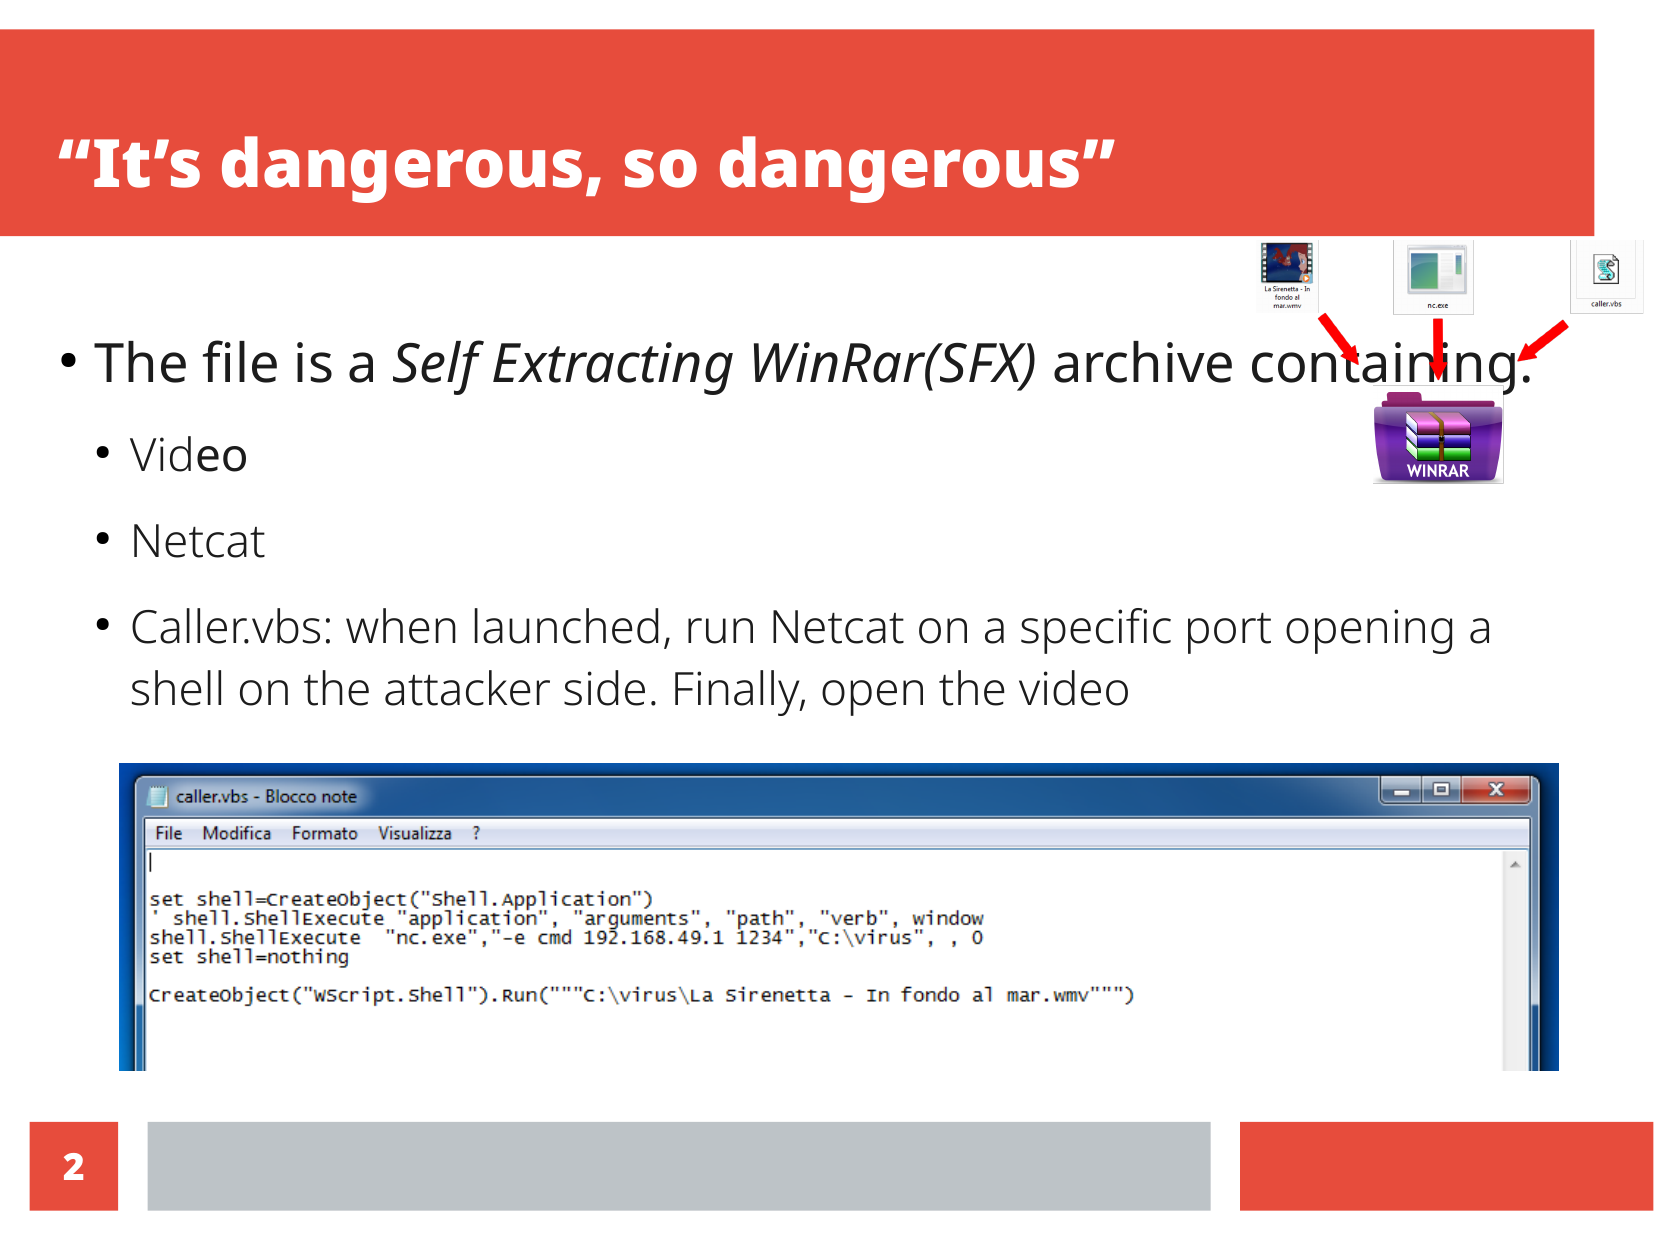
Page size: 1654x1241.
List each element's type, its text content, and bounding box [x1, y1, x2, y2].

list The file is a Self Extracting WinRar(SFX) archive containing: Video Netcat Caller.vbs: when launched, run Netcat on a specific port opening a shell on the attacker side. Finally, open the video [59, 324, 1565, 1093]
picture [1232, 240, 1644, 551]
picture [119, 763, 1559, 1071]
title “It’s dangerous, so dangerous” [59, 58, 1595, 207]
